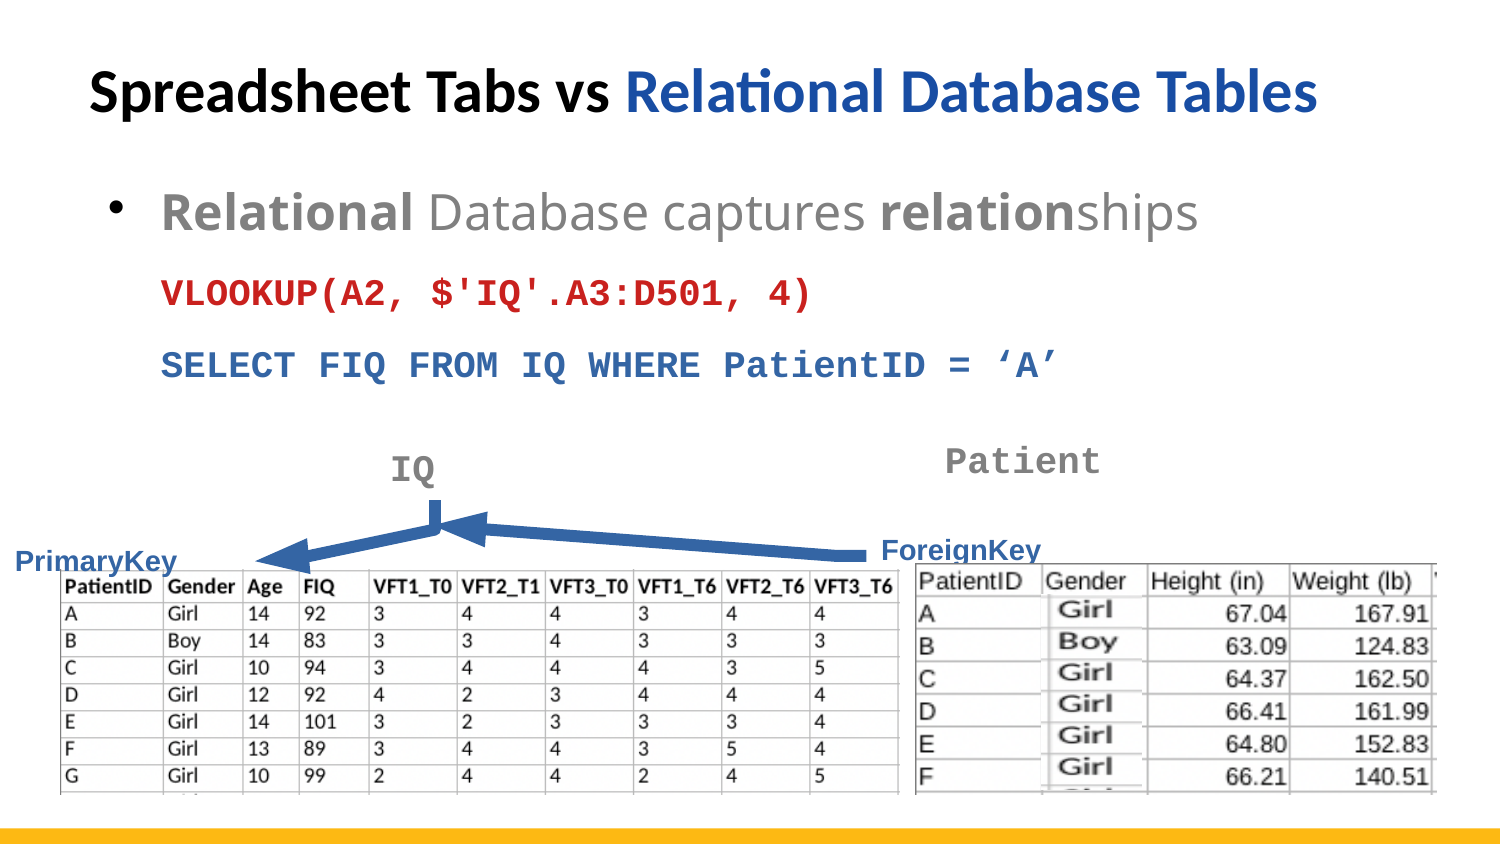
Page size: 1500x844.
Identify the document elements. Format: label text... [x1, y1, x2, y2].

picture [915, 563, 1437, 796]
text_box Patient [930, 435, 1230, 493]
picture [60, 569, 900, 796]
text_box IQ [375, 442, 496, 501]
text_box ForeignKey [866, 526, 1141, 586]
text_box Relational Database captures relationships VLOOKUP(A2, $'IQ'.A3:D501, 4) SELECT FIQ FROM IQ WHERE PatientID = ‘A’ [90, 197, 1306, 466]
text_box Spreadsheet Tabs vs Relational Database Tables [75, 0, 1425, 197]
text_box PrimaryKey [0, 537, 256, 586]
